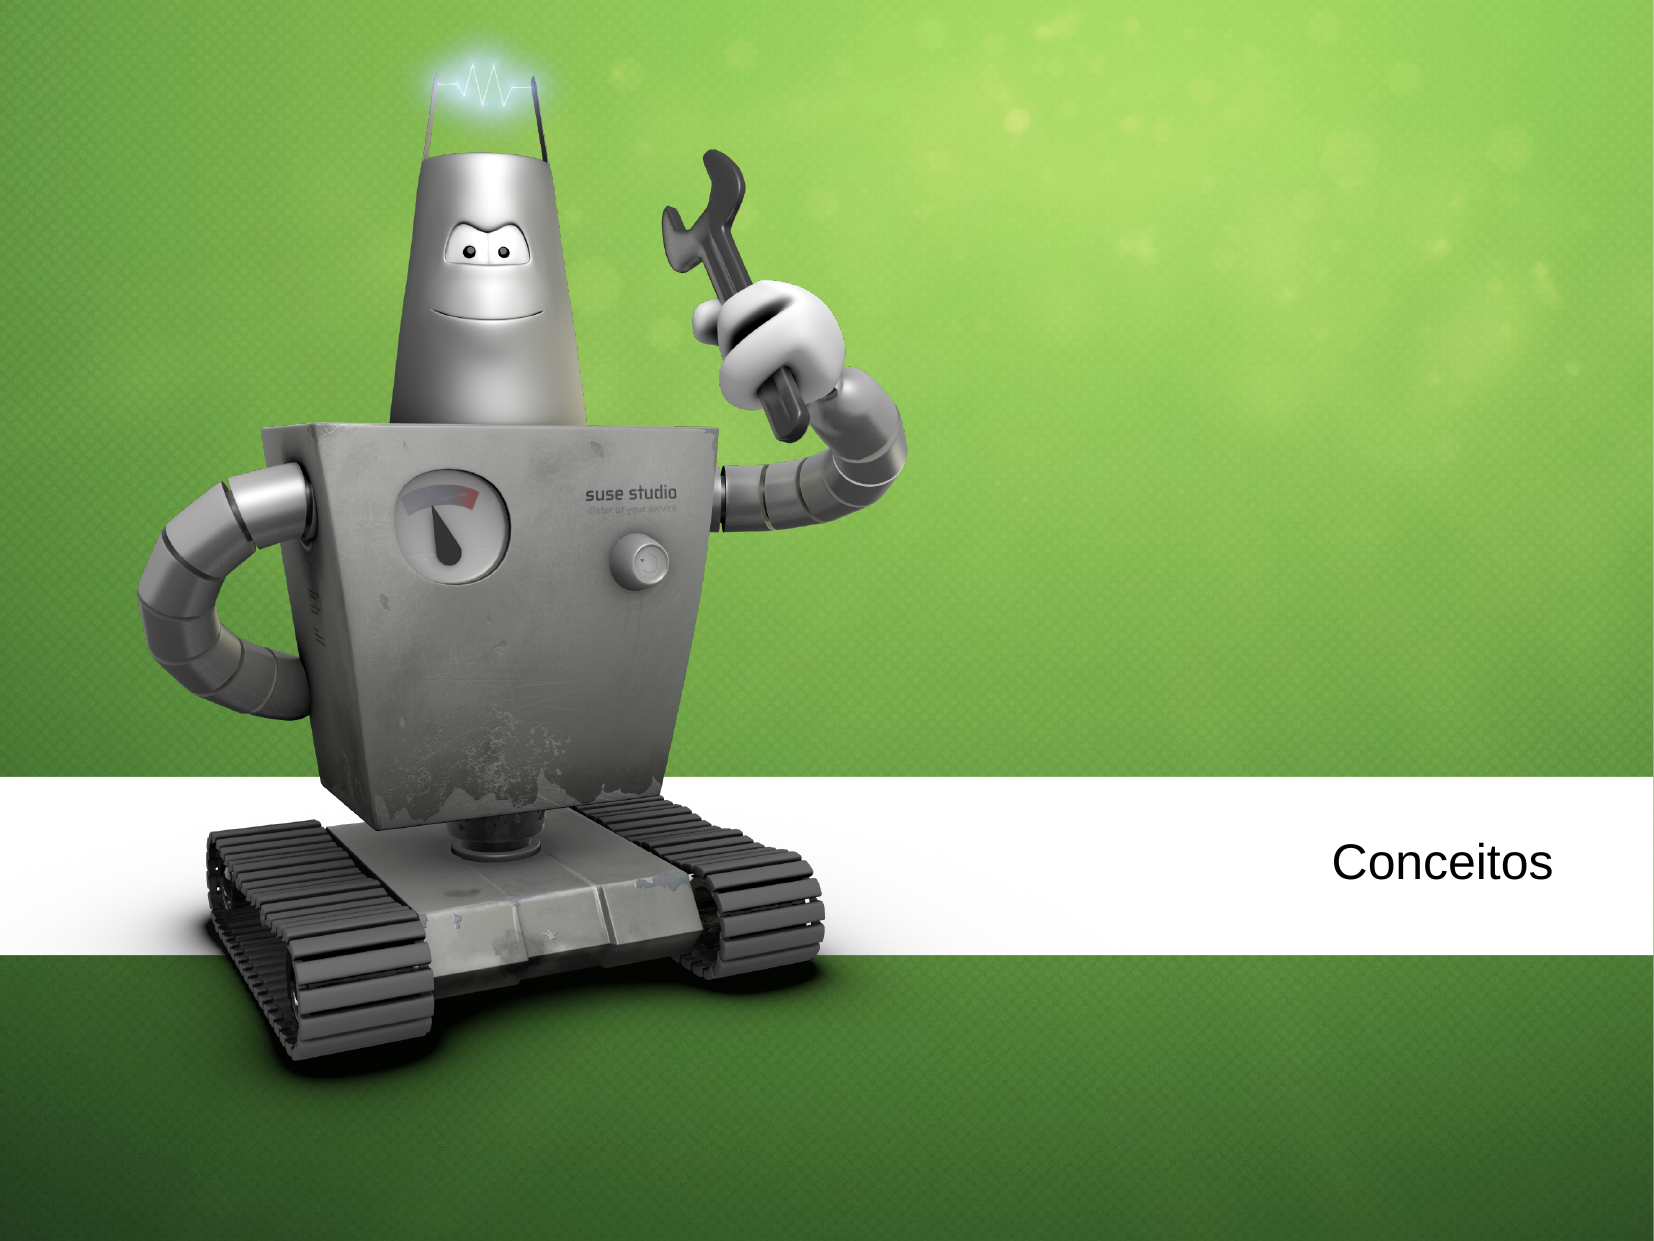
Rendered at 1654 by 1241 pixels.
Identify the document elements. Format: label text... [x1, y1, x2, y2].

text_box Conceitos [906, 827, 1569, 898]
picture [0, 0, 1654, 1241]
text_box [1241, 776, 1654, 956]
